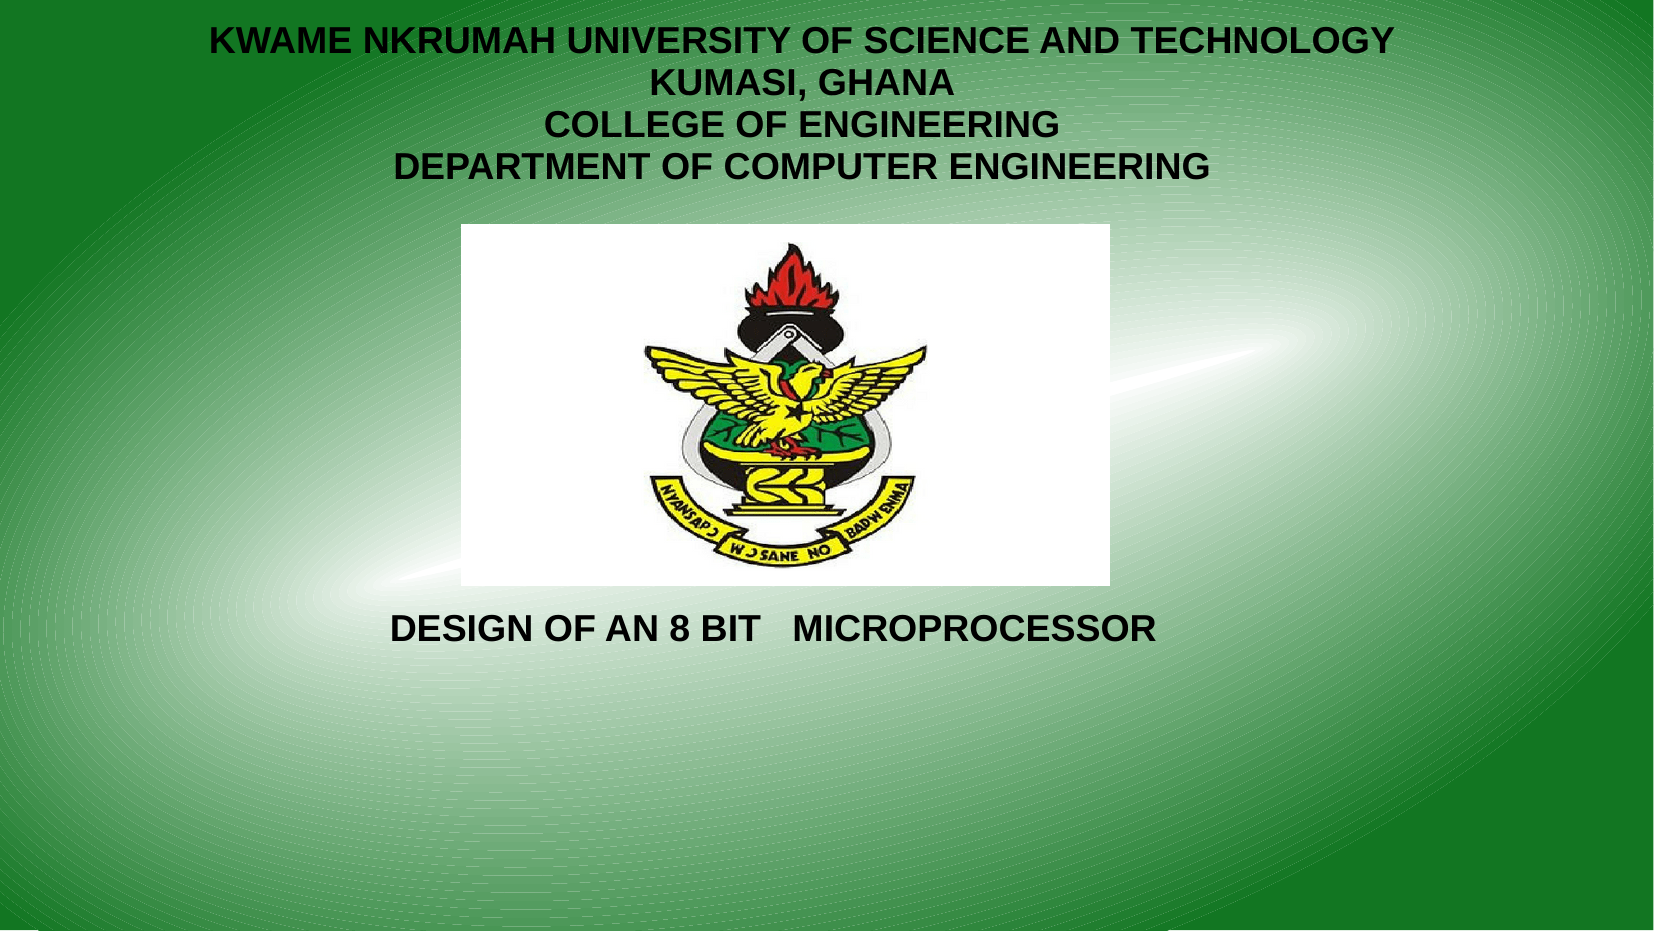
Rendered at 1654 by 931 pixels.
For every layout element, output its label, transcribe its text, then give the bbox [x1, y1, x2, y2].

picture [461, 224, 1110, 586]
text_box DESIGN OF AN 8 BIT MICROPROCESSOR [374, 599, 1260, 675]
text_box KWAME NKRUMAH UNIVERSITY OF SCIENCE AND TECHNOLOGY KUMASI, GHANA COLLEGE OF ENGINEERING DEPARTMENT OF COMPUTER ENGINEERING [74, 0, 1530, 237]
